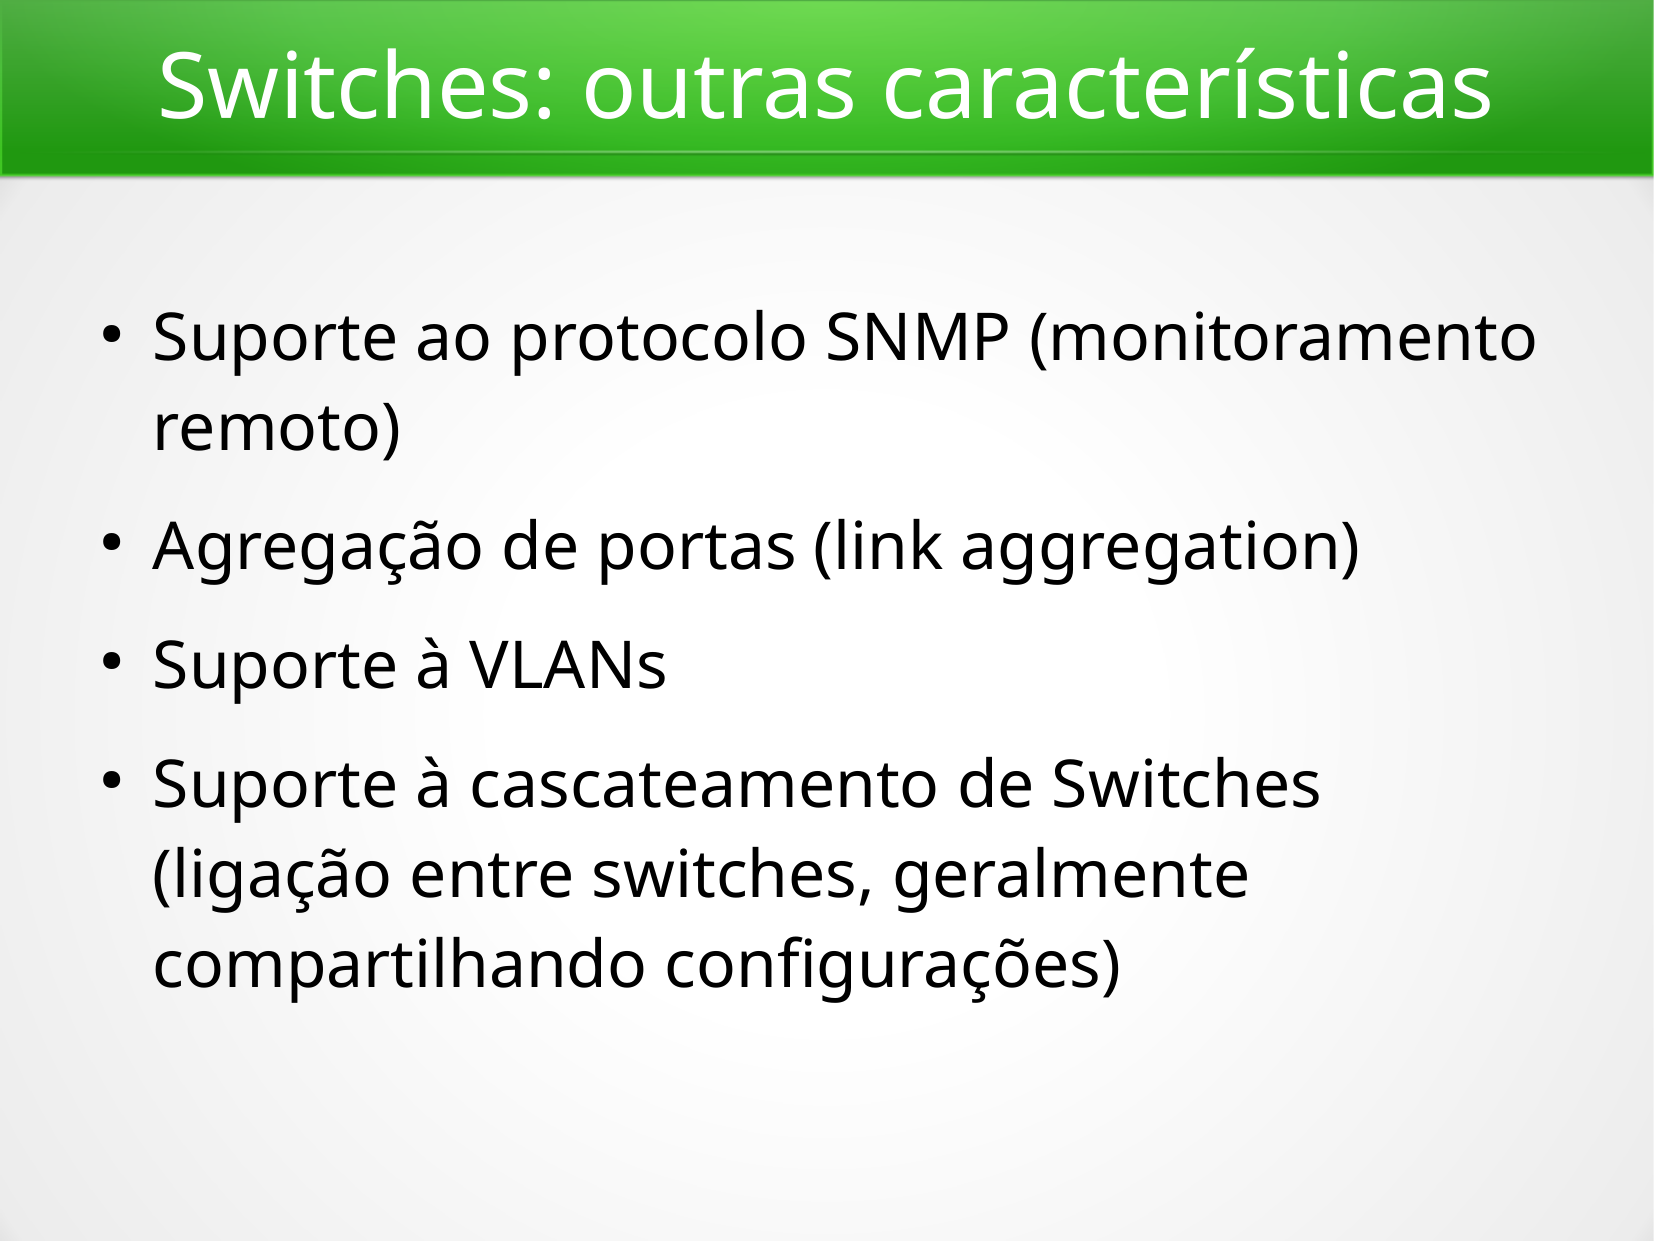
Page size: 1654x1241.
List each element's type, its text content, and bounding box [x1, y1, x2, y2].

title Switches: outras características [82, 11, 1571, 154]
list Suporte ao protocolo SNMP (monitoramento remoto) Agregação de portas (link aggregation) Suporte à VLANs Suporte à cascateamento de Switches (ligação entre switches, geralmente compartilhando configurações) [82, 290, 1571, 1010]
picture [0, 0, 1654, 1241]
